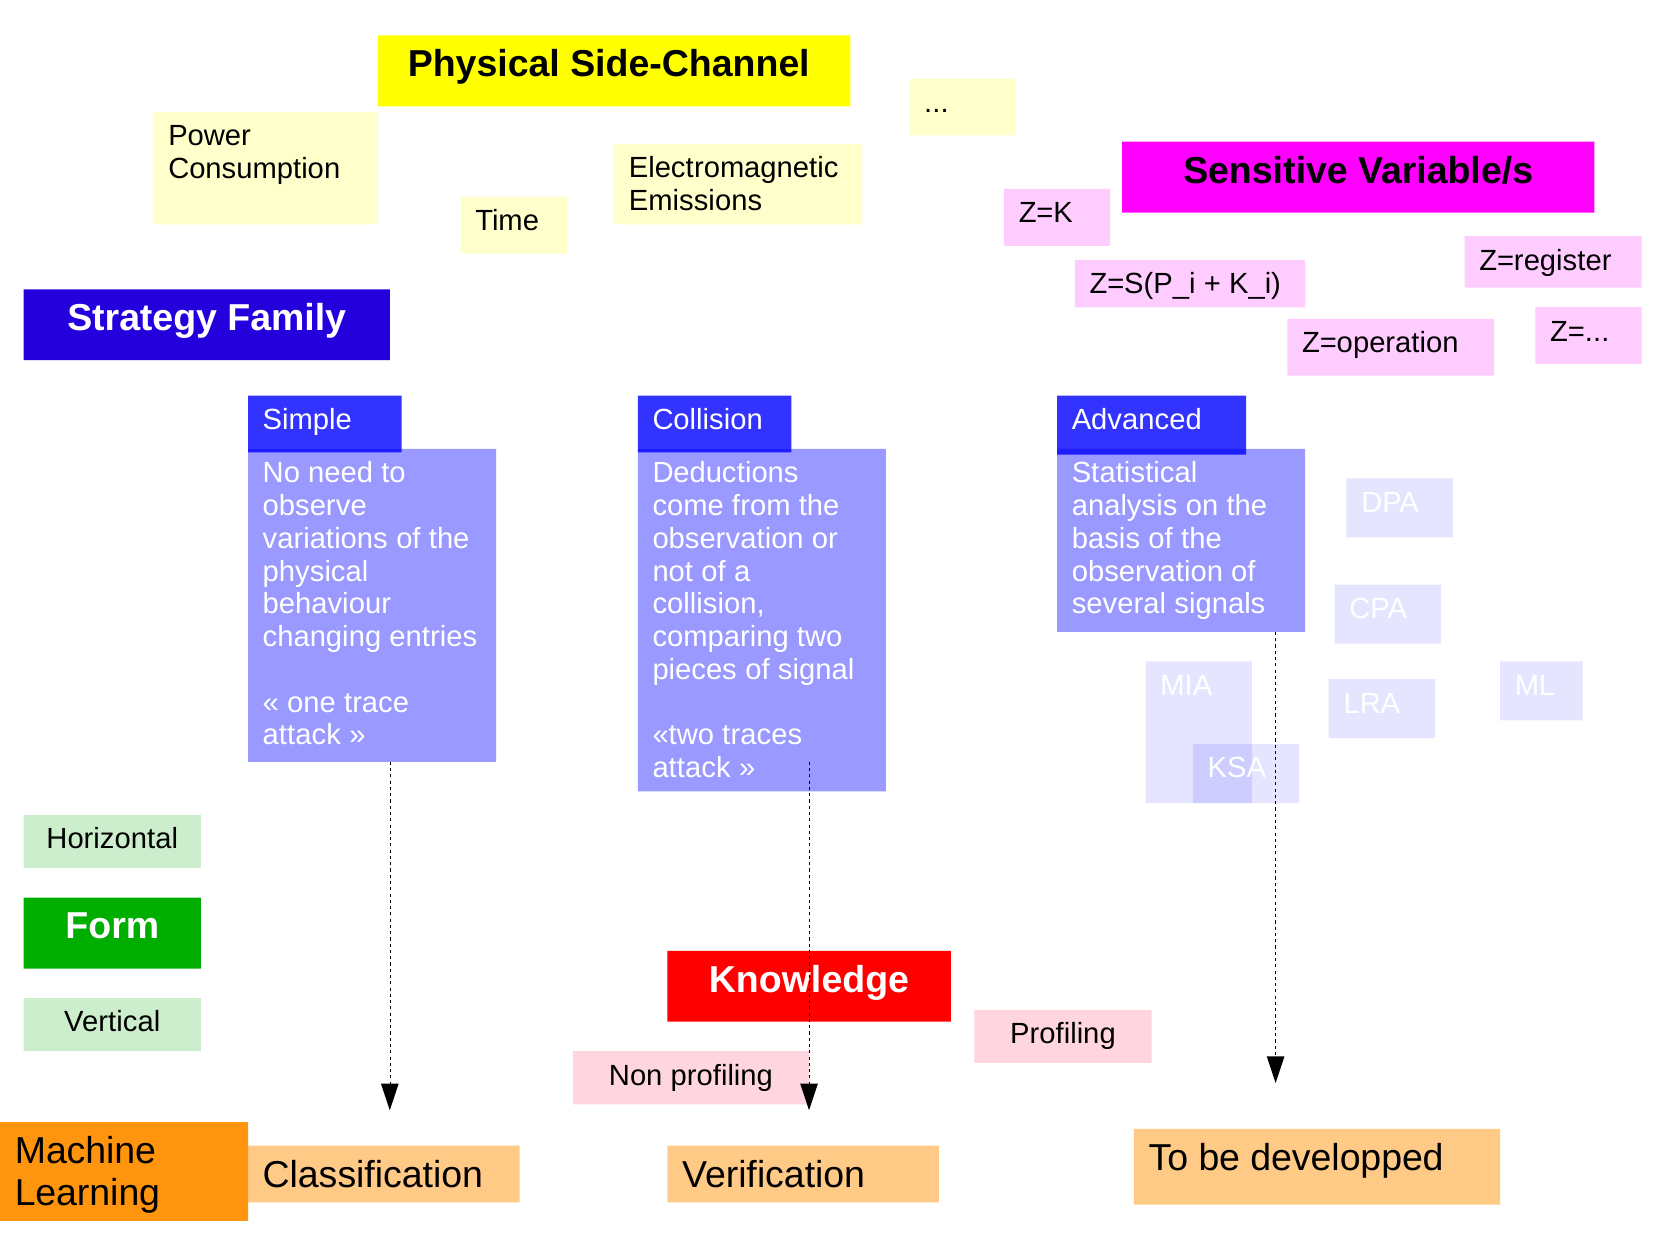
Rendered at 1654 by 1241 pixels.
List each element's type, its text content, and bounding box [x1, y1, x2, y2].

text_box Time [460, 196, 567, 254]
text_box Z=register [1464, 236, 1642, 288]
text_box ... [909, 78, 1016, 136]
text_box Z=... [1535, 307, 1642, 364]
text_box Statistical analysis on the basis of the observation of several signals [1057, 448, 1306, 632]
text_box Power Consumption [153, 111, 378, 225]
text_box Profiling [974, 1009, 1152, 1063]
text_box Deductions come from the observation or not of a collision, comparing two pieces of signal «two traces attack » [637, 448, 886, 762]
text_box Electromagnetic Emissions [614, 143, 863, 224]
text_box To be developped [1133, 1128, 1501, 1205]
text_box LRA [1328, 679, 1436, 739]
text_box Z=S(P_i + K_i) [1074, 259, 1306, 308]
text_box MIA [1145, 661, 1252, 804]
text_box No need to observe variations of the physical behaviour changing entries « one trace attack » [248, 448, 497, 762]
text_box Knowledge [667, 950, 951, 1022]
text_box Collision [637, 395, 792, 448]
text_box Sensitive Variable/s [1122, 141, 1595, 213]
text_box Form [23, 897, 201, 969]
text_box KSA [1192, 744, 1300, 804]
text_box Physical Side-Channel [377, 37, 851, 107]
text_box CPA [1334, 584, 1441, 644]
text_box Strategy Family [23, 289, 390, 361]
text_box Classification [249, 1145, 520, 1203]
text_box Vertical [23, 998, 201, 1052]
text_box DPA [1346, 478, 1453, 538]
text_box Z=K [1003, 188, 1111, 246]
text_box Machine Learning [0, 1122, 249, 1221]
text_box Advanced [1057, 395, 1247, 448]
text_box Horizontal [23, 814, 201, 869]
text_box ML [1500, 661, 1583, 721]
text_box Non profiling [572, 1051, 810, 1105]
text_box Verification [667, 1145, 939, 1203]
text_box Z=operation [1287, 318, 1495, 376]
text_box Simple [248, 395, 402, 448]
